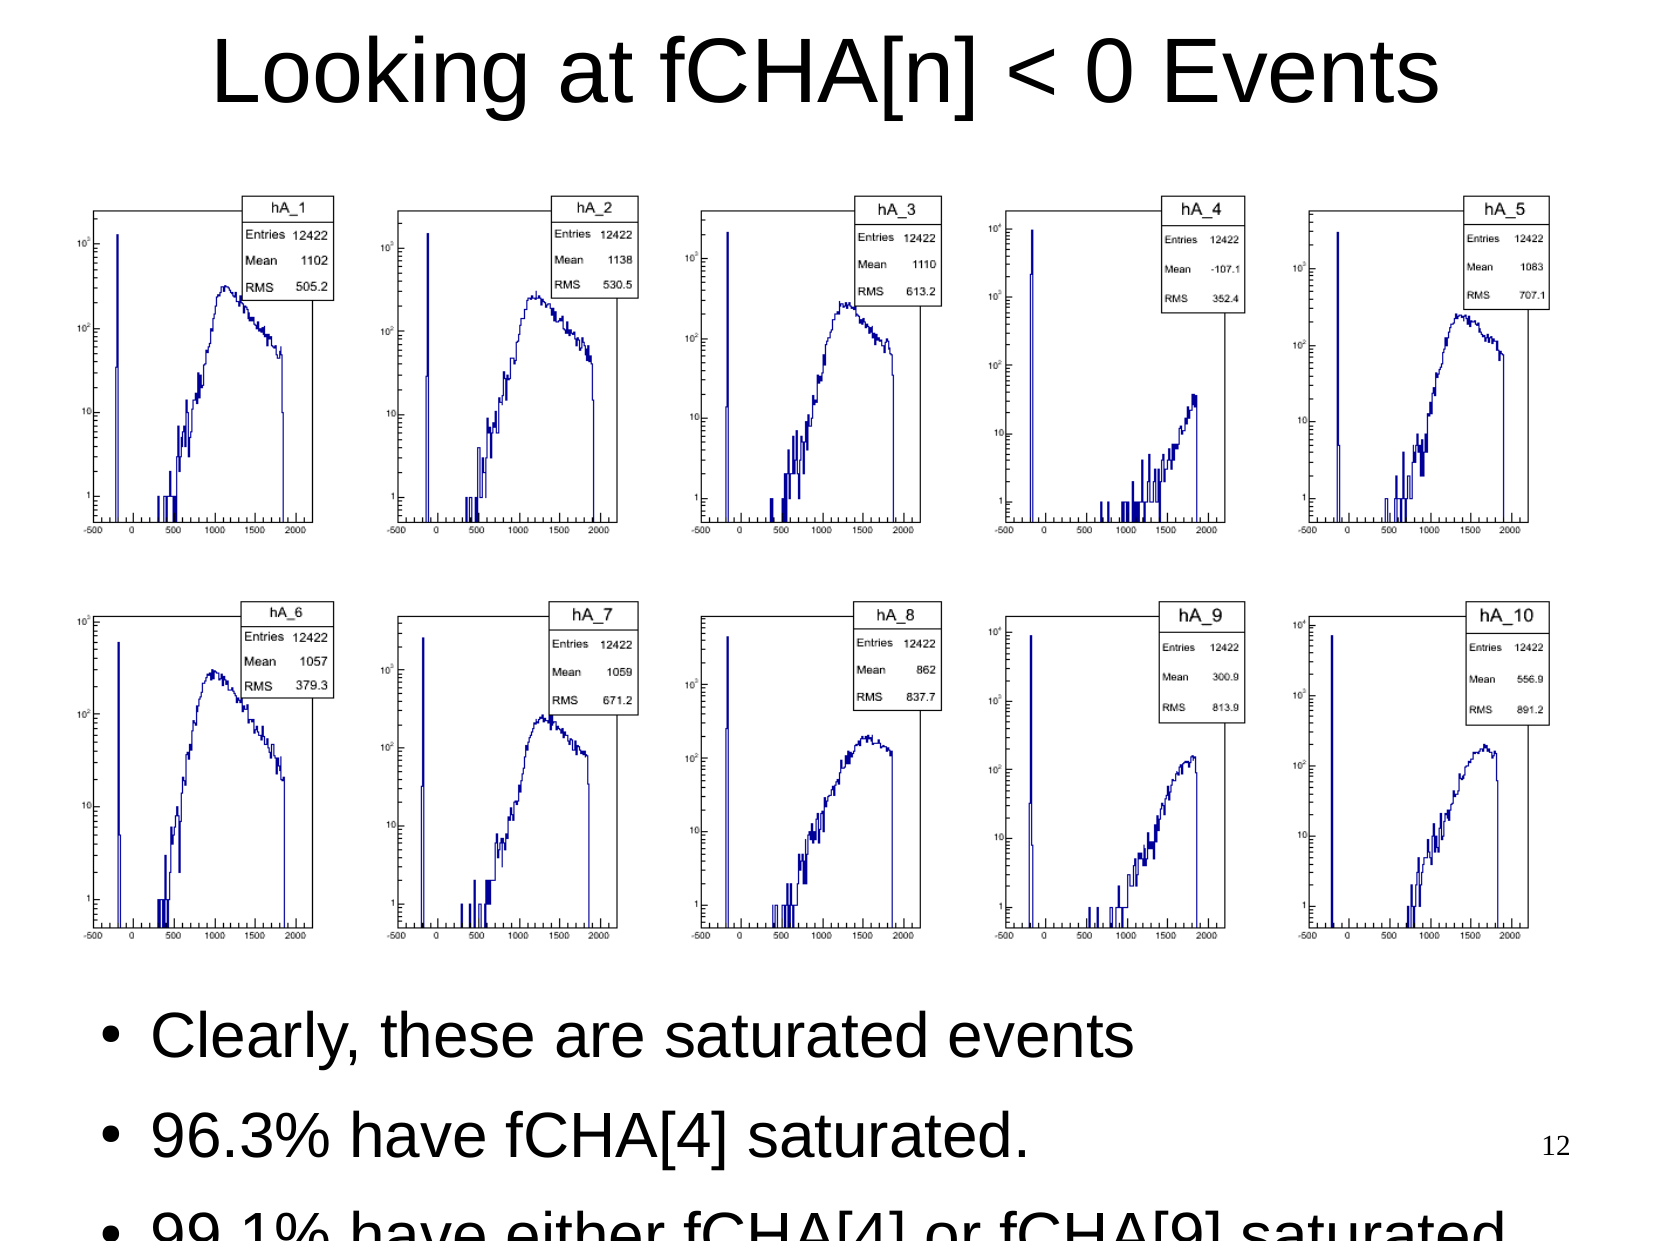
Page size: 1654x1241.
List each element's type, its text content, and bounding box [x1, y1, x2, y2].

title Looking at fCHA[n] < 0 Events [82, 0, 1571, 164]
picture [52, 164, 1571, 976]
list Clearly, these are saturated events 96.3% have fCHA[4] saturated. 99.1% have either fCHA[4] or fCHA[9] saturated. [82, 976, 1538, 1241]
